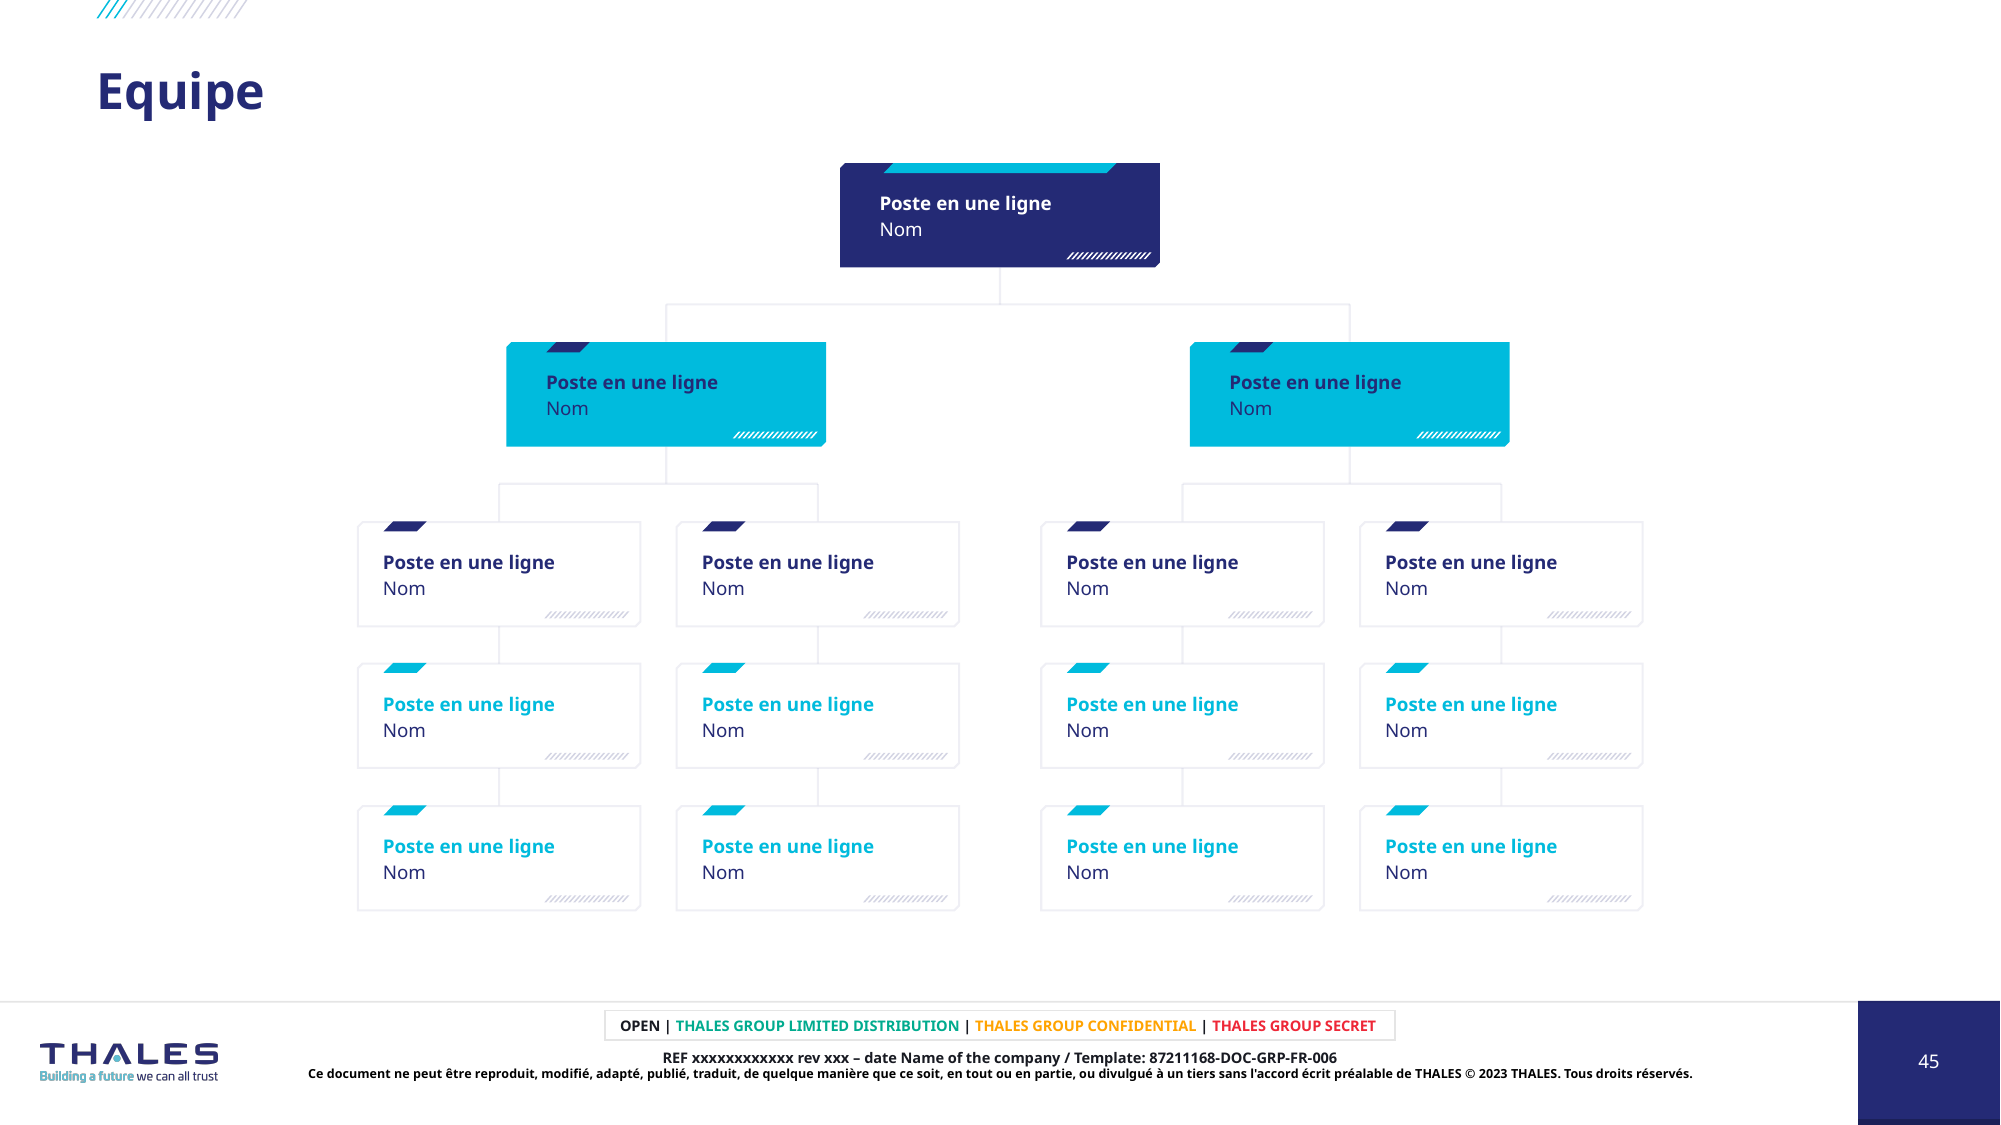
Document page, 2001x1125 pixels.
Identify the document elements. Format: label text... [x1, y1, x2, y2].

text_box Poste en une ligne [382, 834, 614, 858]
title Equipe [96, 59, 1904, 120]
text_box [676, 521, 960, 627]
text_box [1360, 521, 1643, 627]
text_box [1041, 662, 1324, 768]
text_box Nom [1066, 576, 1297, 600]
text_box [676, 805, 960, 911]
text_box Nom [879, 217, 1123, 241]
text_box Poste en une ligne [1066, 692, 1297, 715]
text_box [357, 521, 641, 627]
text_box Poste en une ligne [1066, 550, 1297, 574]
text_box Poste en une ligne [1385, 550, 1616, 574]
text_box Nom [701, 860, 932, 884]
text_box Poste en une ligne [701, 834, 932, 858]
text_box Poste en une ligne [1385, 834, 1616, 858]
text_box [1360, 662, 1643, 768]
text_box [840, 163, 1160, 268]
text_box [357, 805, 641, 911]
picture [40, 1043, 218, 1083]
text_box Nom [701, 576, 932, 600]
text_box Nom [1066, 718, 1297, 741]
text_box [1360, 805, 1643, 911]
text_box [1041, 521, 1324, 627]
text_box Poste en une ligne [1229, 370, 1473, 394]
text_box [357, 662, 641, 768]
text_box [506, 342, 827, 447]
text_box Nom [1229, 397, 1472, 420]
text_box [1189, 342, 1510, 447]
text_box Poste en une ligne [879, 191, 1123, 215]
text_box Nom [1385, 860, 1616, 884]
text_box Poste en une ligne [382, 550, 614, 574]
text_box Nom [1385, 718, 1616, 741]
text_box Nom [382, 718, 613, 741]
text_box Nom [701, 718, 932, 741]
text_box Poste en une ligne [545, 370, 789, 394]
text_box Nom [382, 576, 613, 600]
text_box Nom [382, 860, 613, 884]
text_box Nom [545, 397, 789, 420]
text_box Poste en une ligne [701, 692, 932, 715]
text_box Nom [1066, 860, 1297, 884]
text_box Nom [1385, 576, 1616, 600]
text_box Poste en une ligne [382, 692, 614, 715]
text_box [1041, 805, 1324, 911]
text_box Poste en une ligne [701, 550, 932, 574]
text_box Poste en une ligne [1385, 692, 1616, 715]
text_box Poste en une ligne [1066, 834, 1297, 858]
text_box [676, 662, 960, 768]
